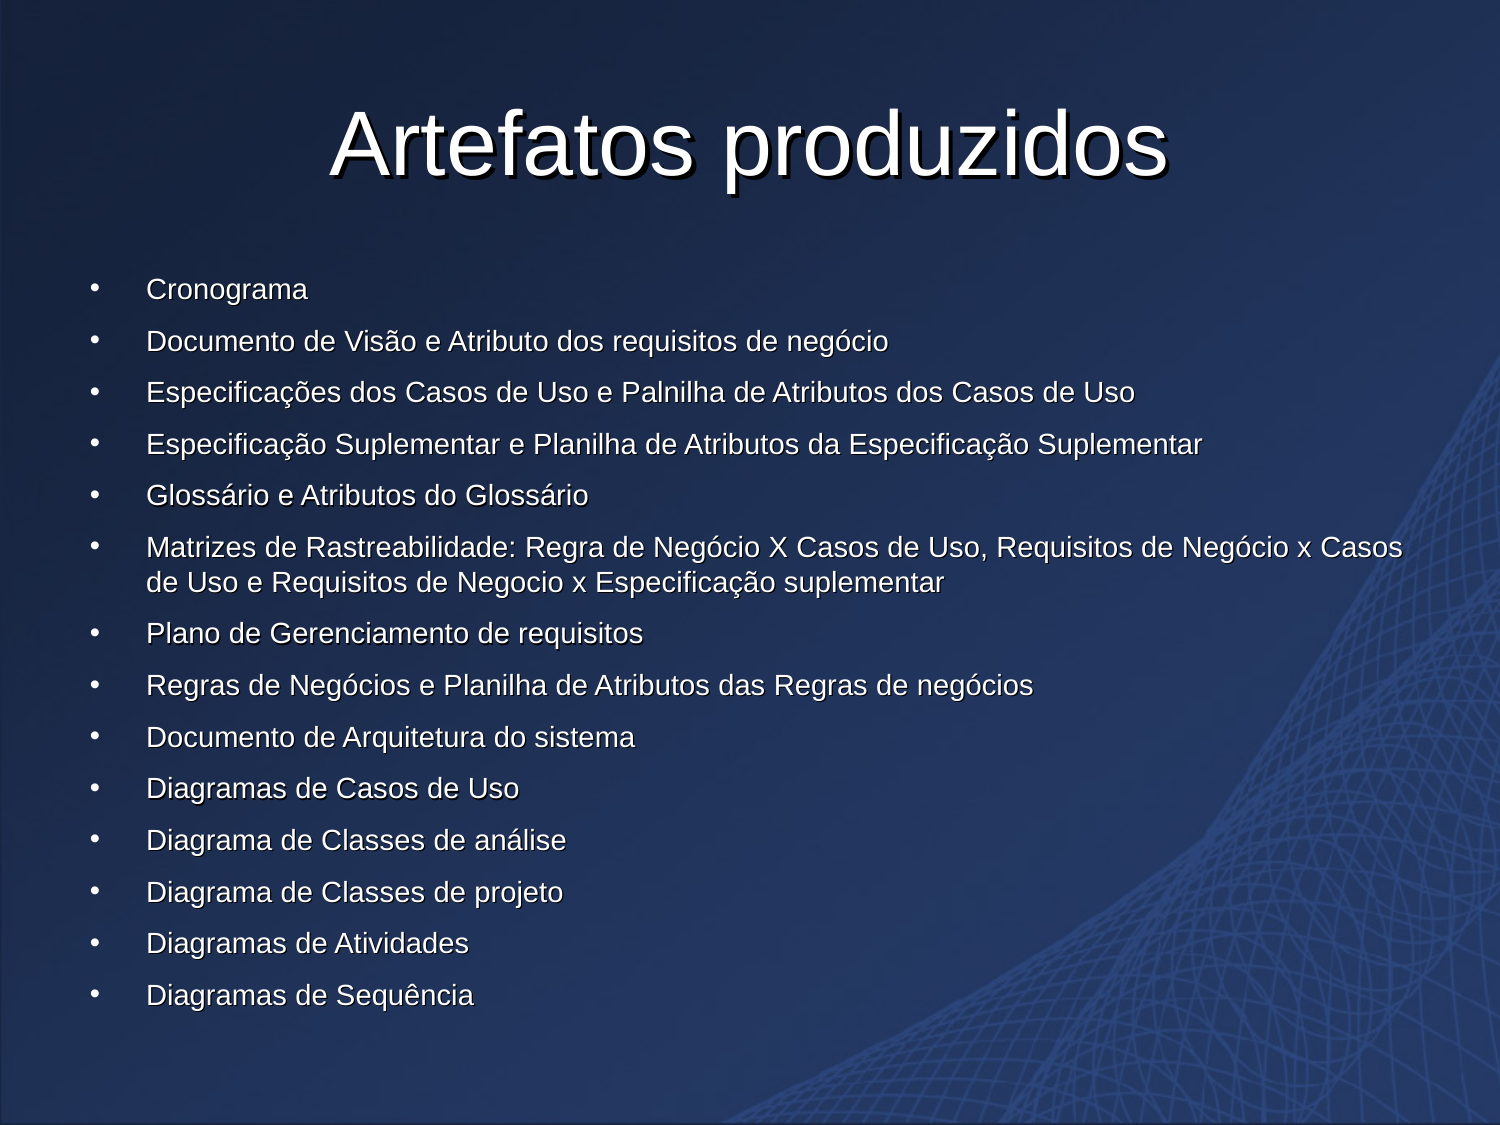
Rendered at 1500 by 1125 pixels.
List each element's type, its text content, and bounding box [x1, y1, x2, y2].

list Cronograma Documento de Visão e Atributo dos requisitos de negócio Especificações dos Casos de Uso e Palnilha de Atributos dos Casos de Uso Especificação Suplementar e Planilha de Atributos da Especificação Suplementar Glossário e Atributos do Glossário Matrizes de Rastreabilidade: Regra de Negócio X Casos de Uso, Requisitos de Negócio x Casos de Uso e Requisitos de Negocio x Especificação suplementar Plano de Gerenciamento de requisitos Regras de Negócios e Planilha de Atributos das Regras de negócios Documento de Arquitetura do sistema Diagramas de Casos de Uso Diagrama de Classes de análise Diagrama de Classes de projeto Diagramas de Atividades Diagramas de Sequência [75, 262, 1426, 1019]
title Artefatos produzidos [75, 20, 1426, 257]
picture [0, 0, 1500, 1125]
